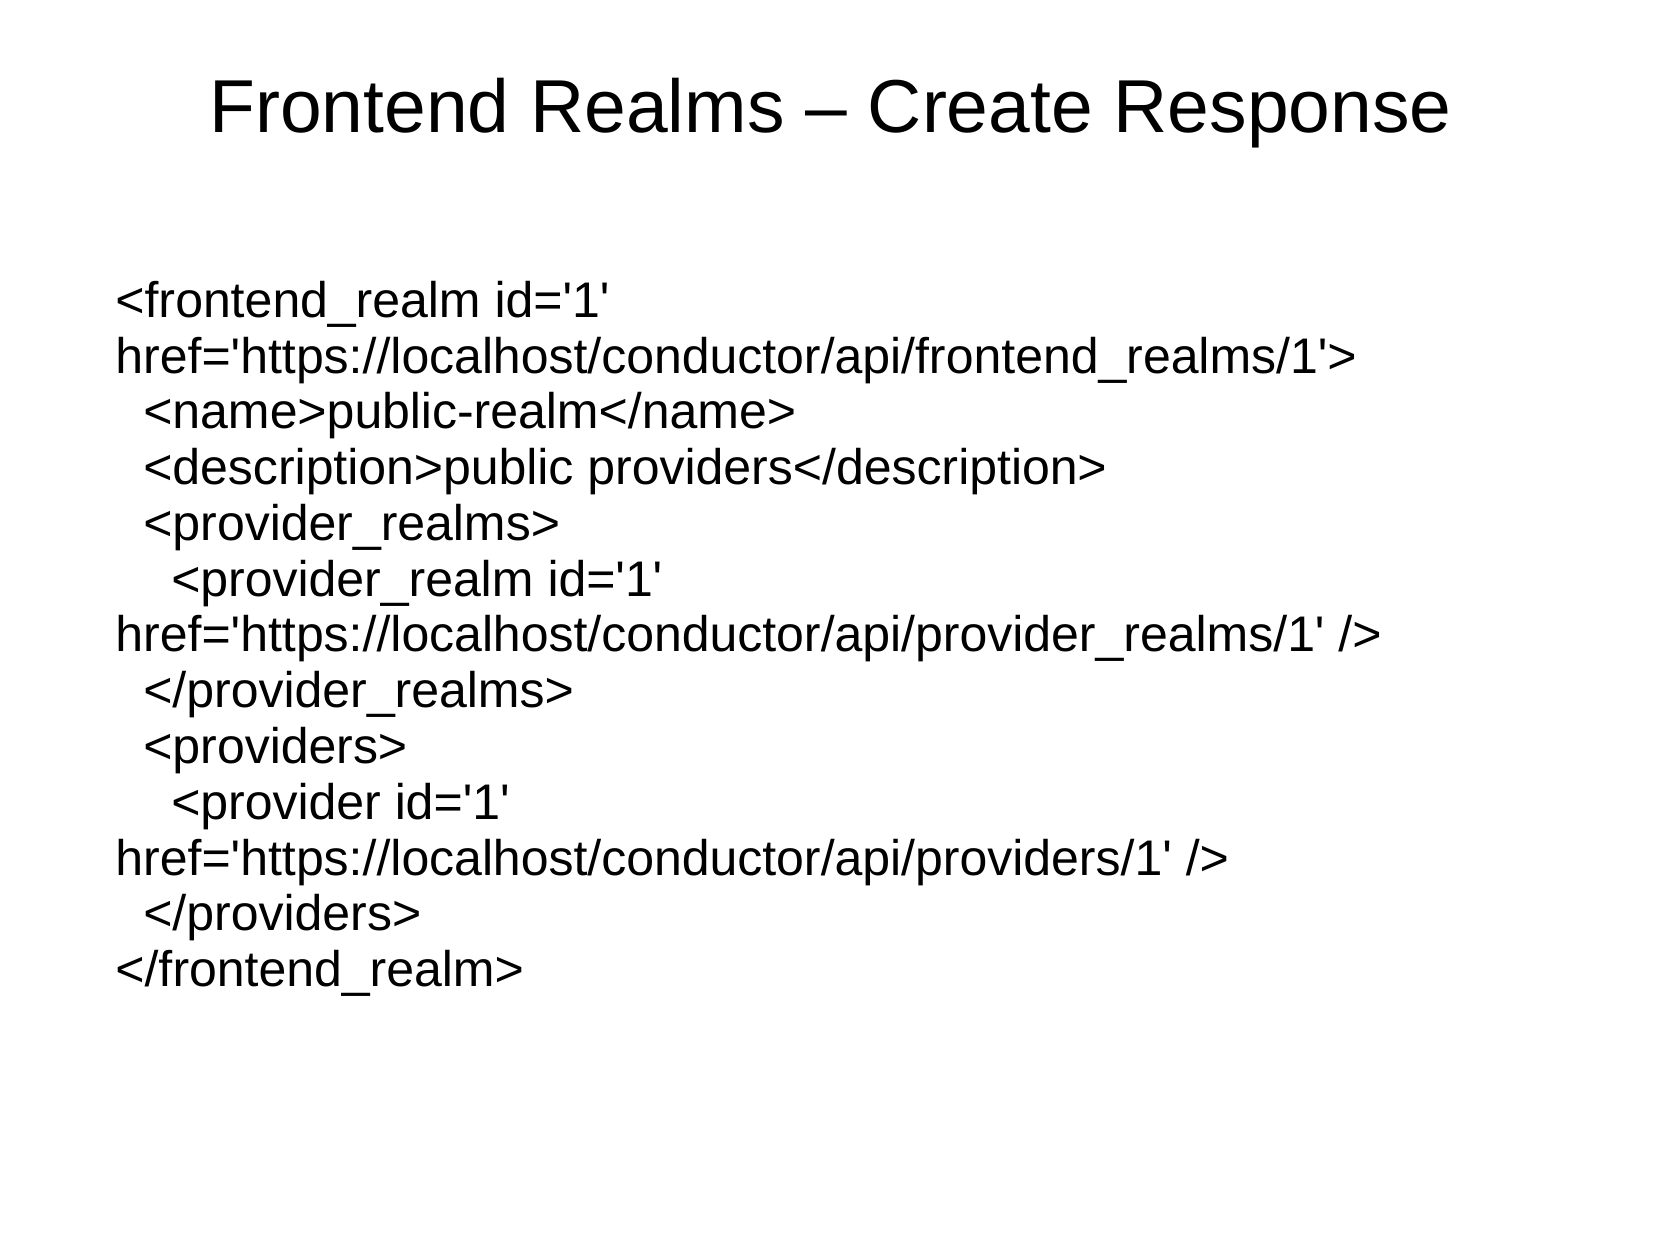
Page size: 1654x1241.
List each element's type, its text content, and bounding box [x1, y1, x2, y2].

title Frontend Realms – Create Response [86, 2, 1576, 211]
subtitle <frontend_realm id='1' href='https://localhost/conductor/api/frontend_realms/1'> <name>public-realm</name> <description>public providers</description> <provider_realms> <provider_realm id='1' href='https://localhost/conductor/api/provider_realms/1' /> </provider_realms> <providers> <provider id='1' href='https://localhost/conductor/api/providers/1' /> </providers> </frontend_realm> [115, 272, 1631, 1225]
